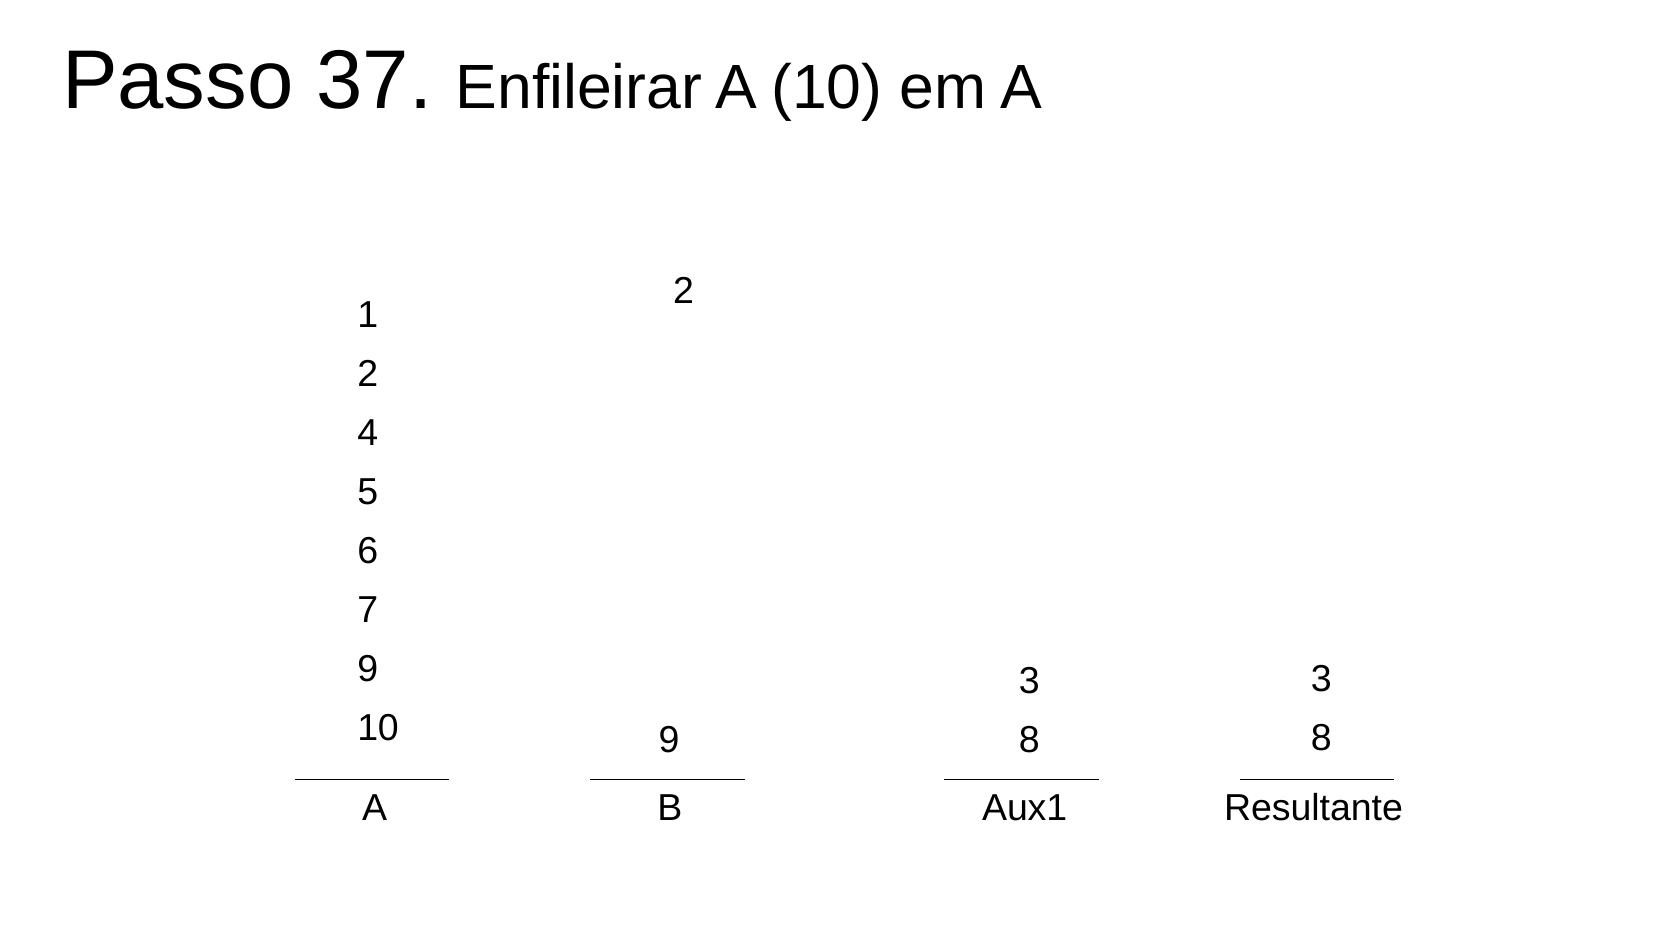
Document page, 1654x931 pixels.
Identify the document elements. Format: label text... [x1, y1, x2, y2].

text_box 1 [342, 285, 426, 343]
text_box 7 [342, 580, 426, 638]
text_box 2 [342, 344, 426, 402]
text_box B [642, 780, 698, 837]
text_box 2 [658, 262, 709, 319]
text_box Resultante [1209, 779, 1418, 837]
text_box 6 [342, 521, 426, 579]
text_box A [347, 779, 508, 837]
text_box 4 [342, 403, 426, 461]
text_box 9 [342, 640, 426, 697]
text_box 8 [1003, 710, 1055, 768]
text_box 3 [1296, 649, 1347, 707]
text_box 8 [1296, 708, 1347, 766]
text_box 5 [342, 462, 426, 520]
text_box Passo 37. Enfileirar A (10) em A [47, 25, 1607, 274]
text_box 3 [1003, 651, 1055, 709]
text_box 10 [342, 699, 426, 756]
text_box 9 [643, 710, 695, 768]
text_box Aux1 [967, 780, 1083, 837]
